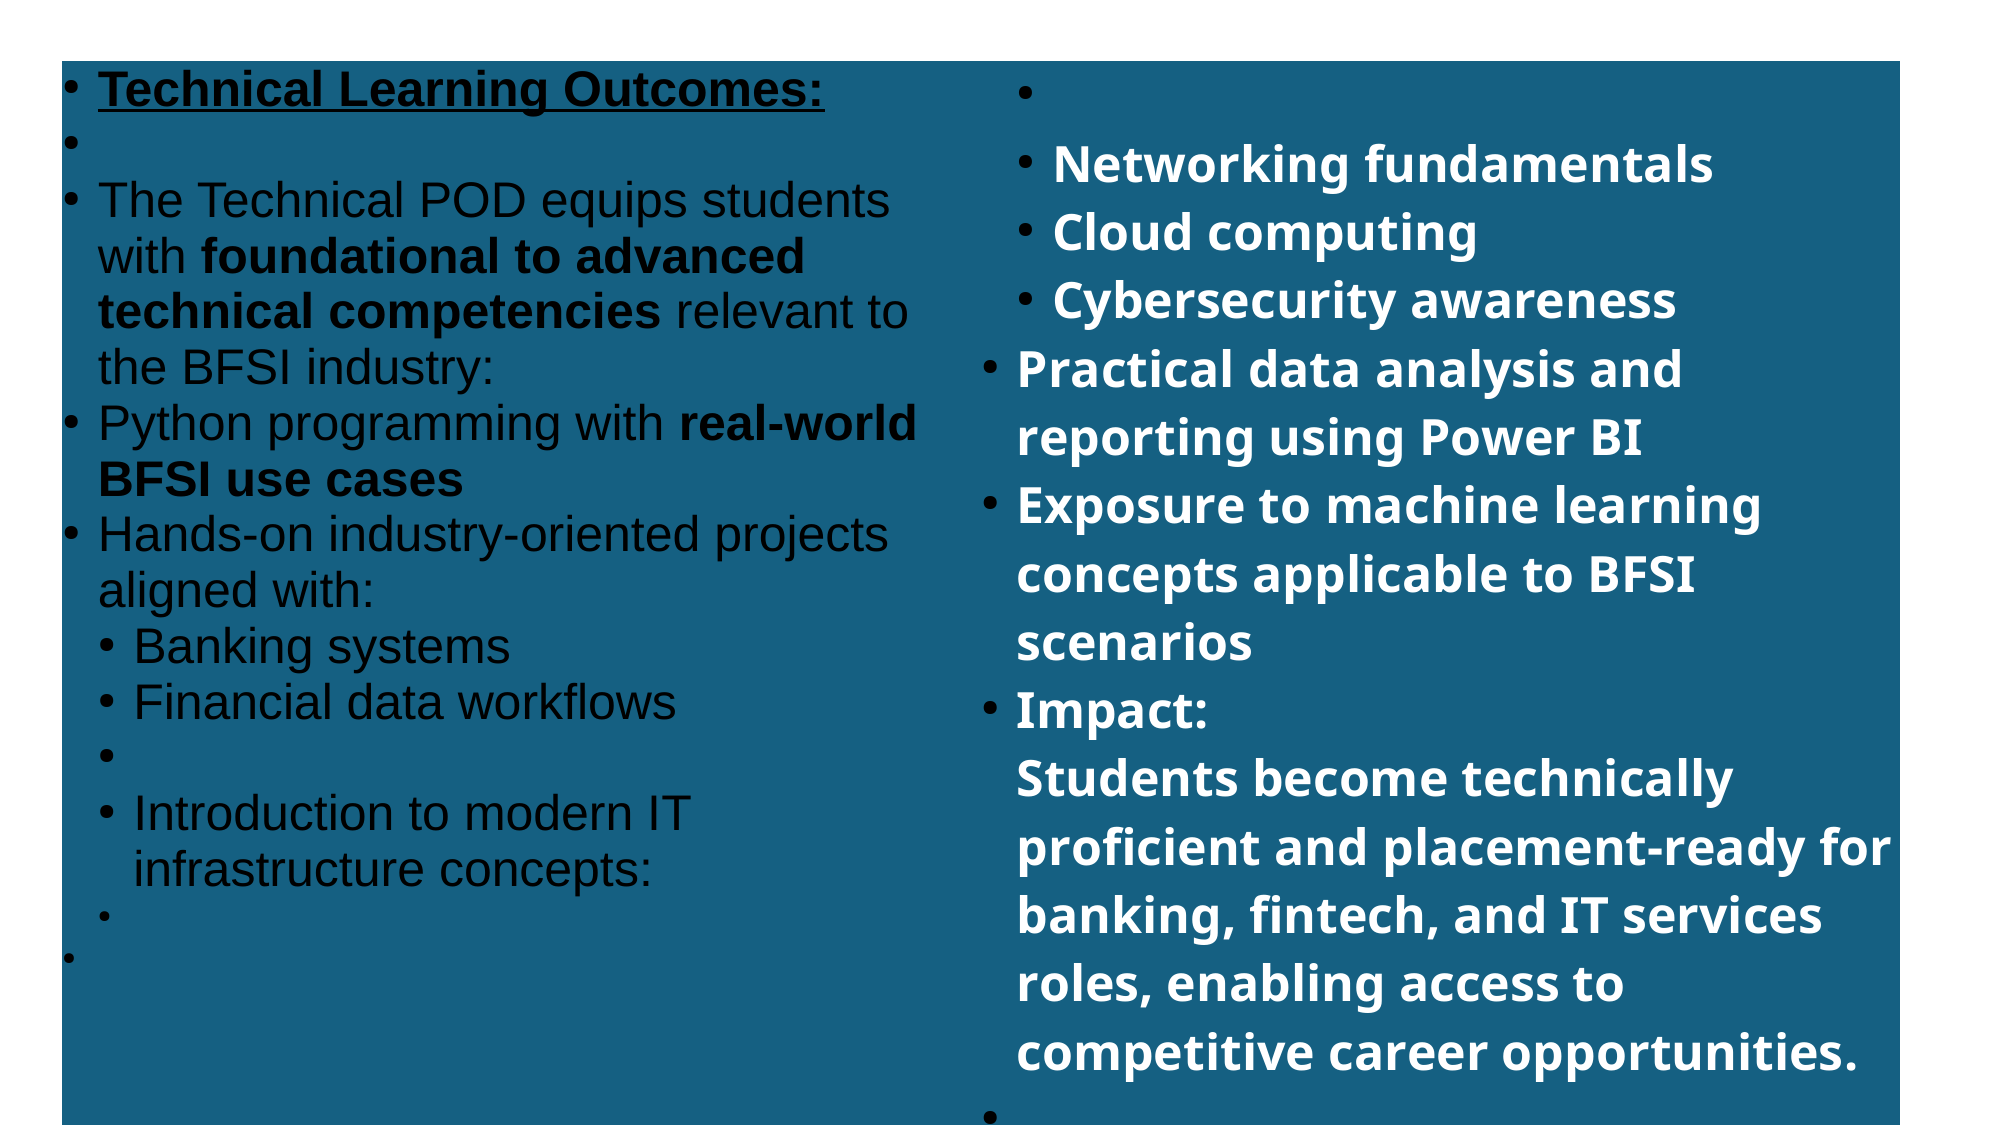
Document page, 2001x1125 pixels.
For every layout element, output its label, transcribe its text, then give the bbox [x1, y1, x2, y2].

table_header Networking fundamentals Cloud computing Cybersecurity awareness Practical data analysis and reporting using Power BI Exposure to machine learning concepts applicable to BFSI scenarios Impact: Students become technically proficient and placement-ready for banking, fintech, and IT services roles, enabling access to competitive career opportunities. [981, 61, 1900, 1125]
table_header Technical Learning Outcomes: The Technical POD equips students with foundational to advanced technical competencies relevant to the BFSI industry: Python programming with real-world BFSI use cases Hands-on industry-oriented projects aligned with: Banking systems Financial data workflows Introduction to modern IT infrastructure concepts: [62, 61, 981, 1125]
